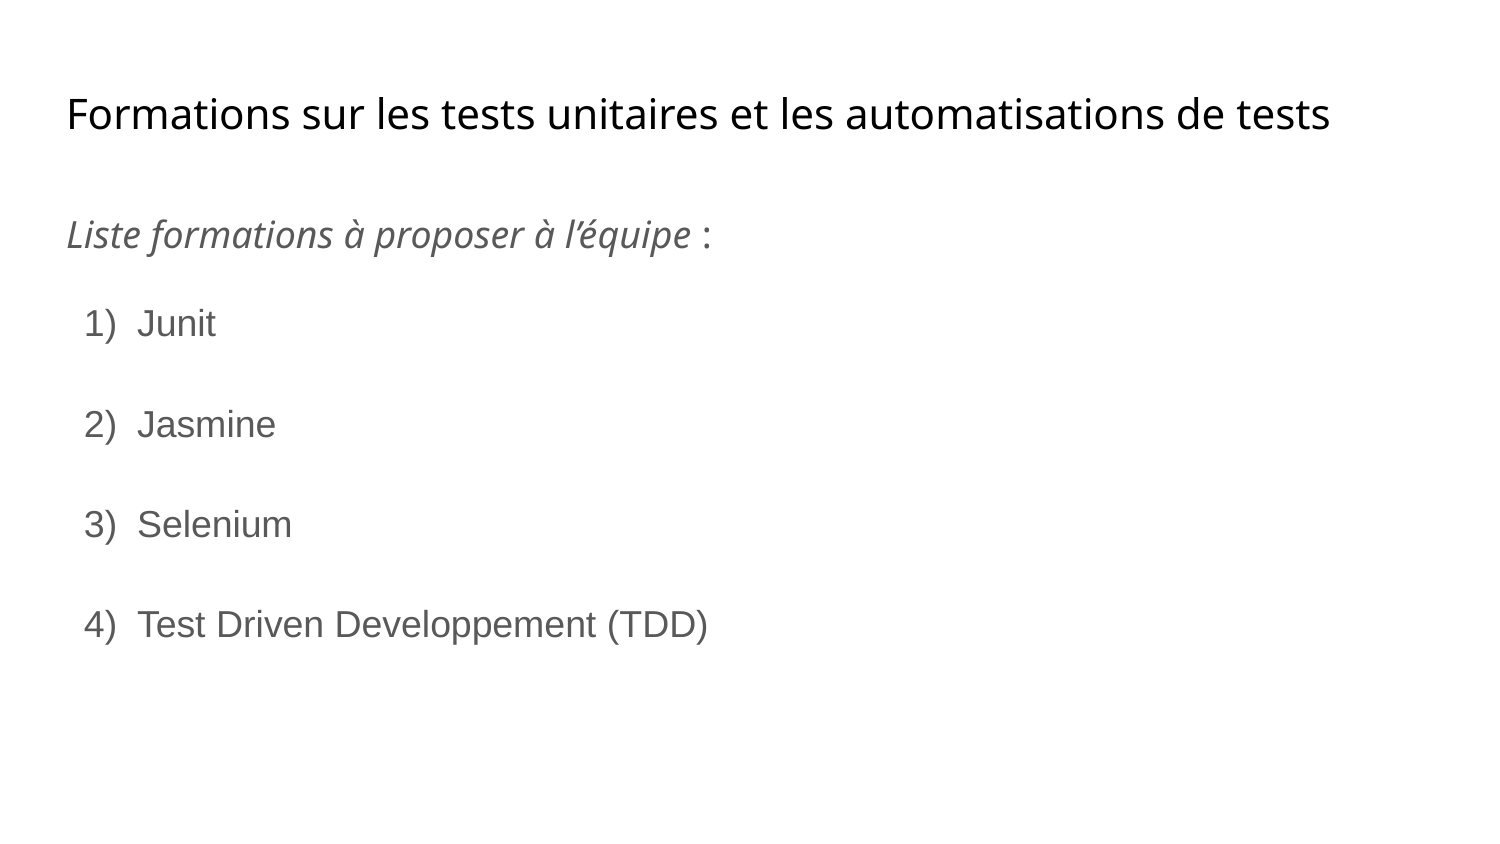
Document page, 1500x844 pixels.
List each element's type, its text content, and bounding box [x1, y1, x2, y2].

title Formations sur les tests unitaires et les automatisations de tests [51, 72, 1449, 167]
list Liste formations à proposer à l’équipe : Junit Jasmine Selenium Test Driven Developpement (TDD) [51, 189, 1449, 750]
